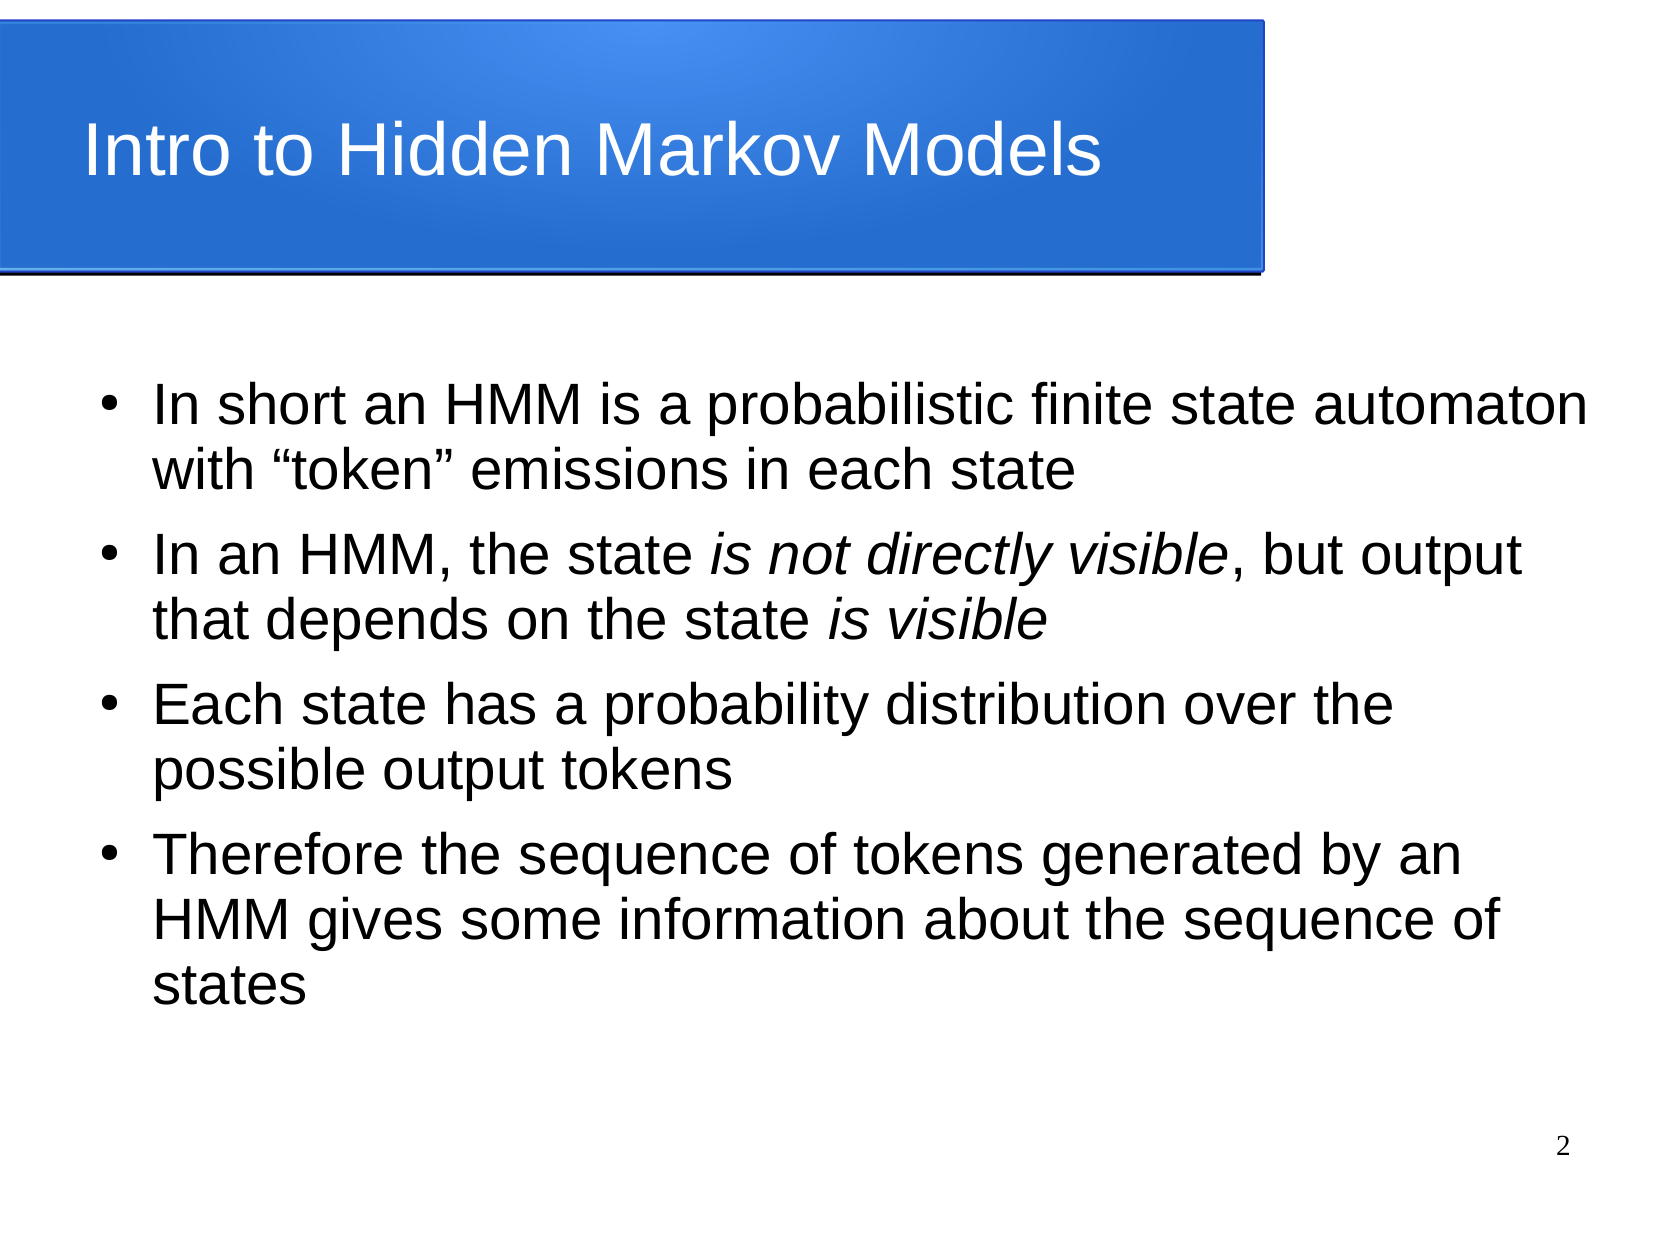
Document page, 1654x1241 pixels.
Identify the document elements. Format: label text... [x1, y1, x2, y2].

title Intro to Hidden Markov Models [82, 47, 1235, 252]
list In short an HMM is a probabilistic finite state automaton with “token” emissions in each state In an HMM, the state is not directly visible, but output that depends on the state is visible Each state has a probability distribution over the possible output tokens Therefore the sequence of tokens generated by an HMM gives some information about the sequence of states [81, 371, 1594, 1142]
